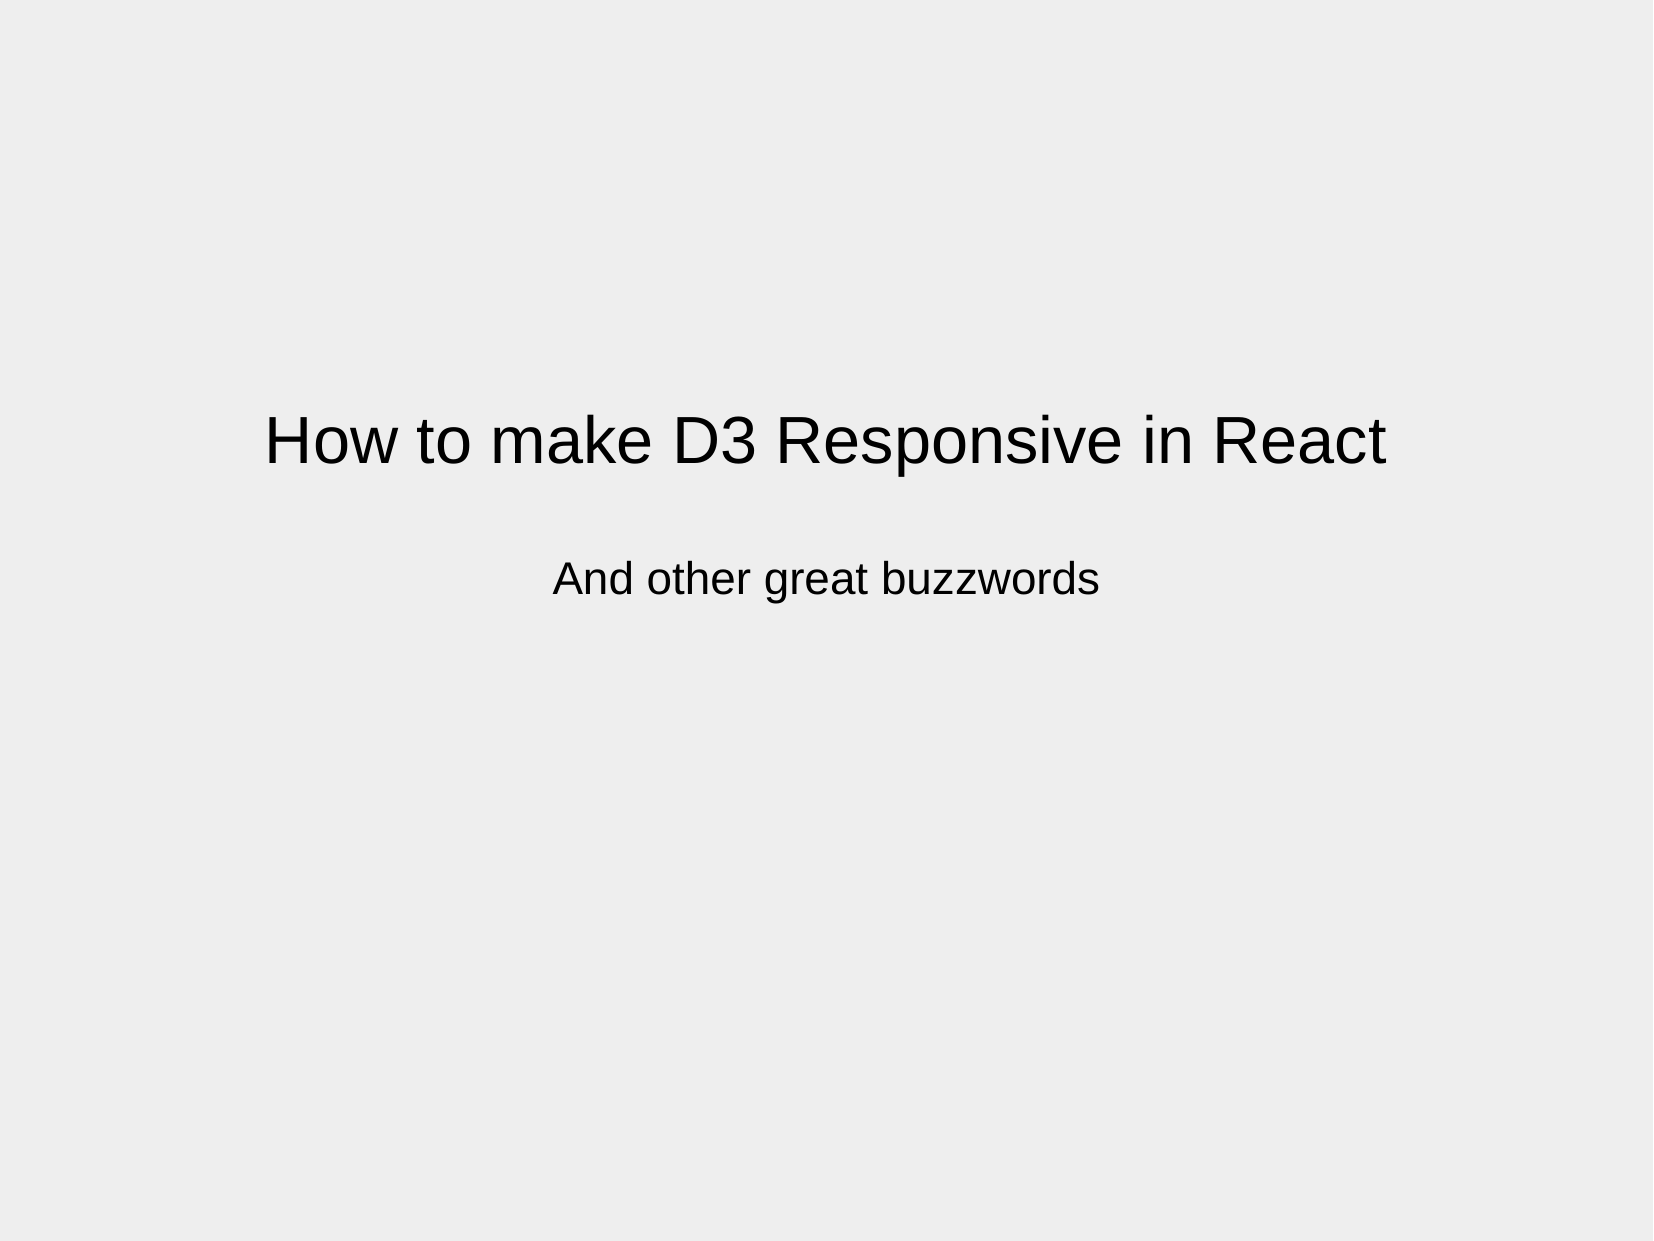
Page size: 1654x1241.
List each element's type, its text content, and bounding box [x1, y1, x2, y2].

subtitle How to make D3 Responsive in React And other great buzzwords [82, 49, 1571, 1010]
